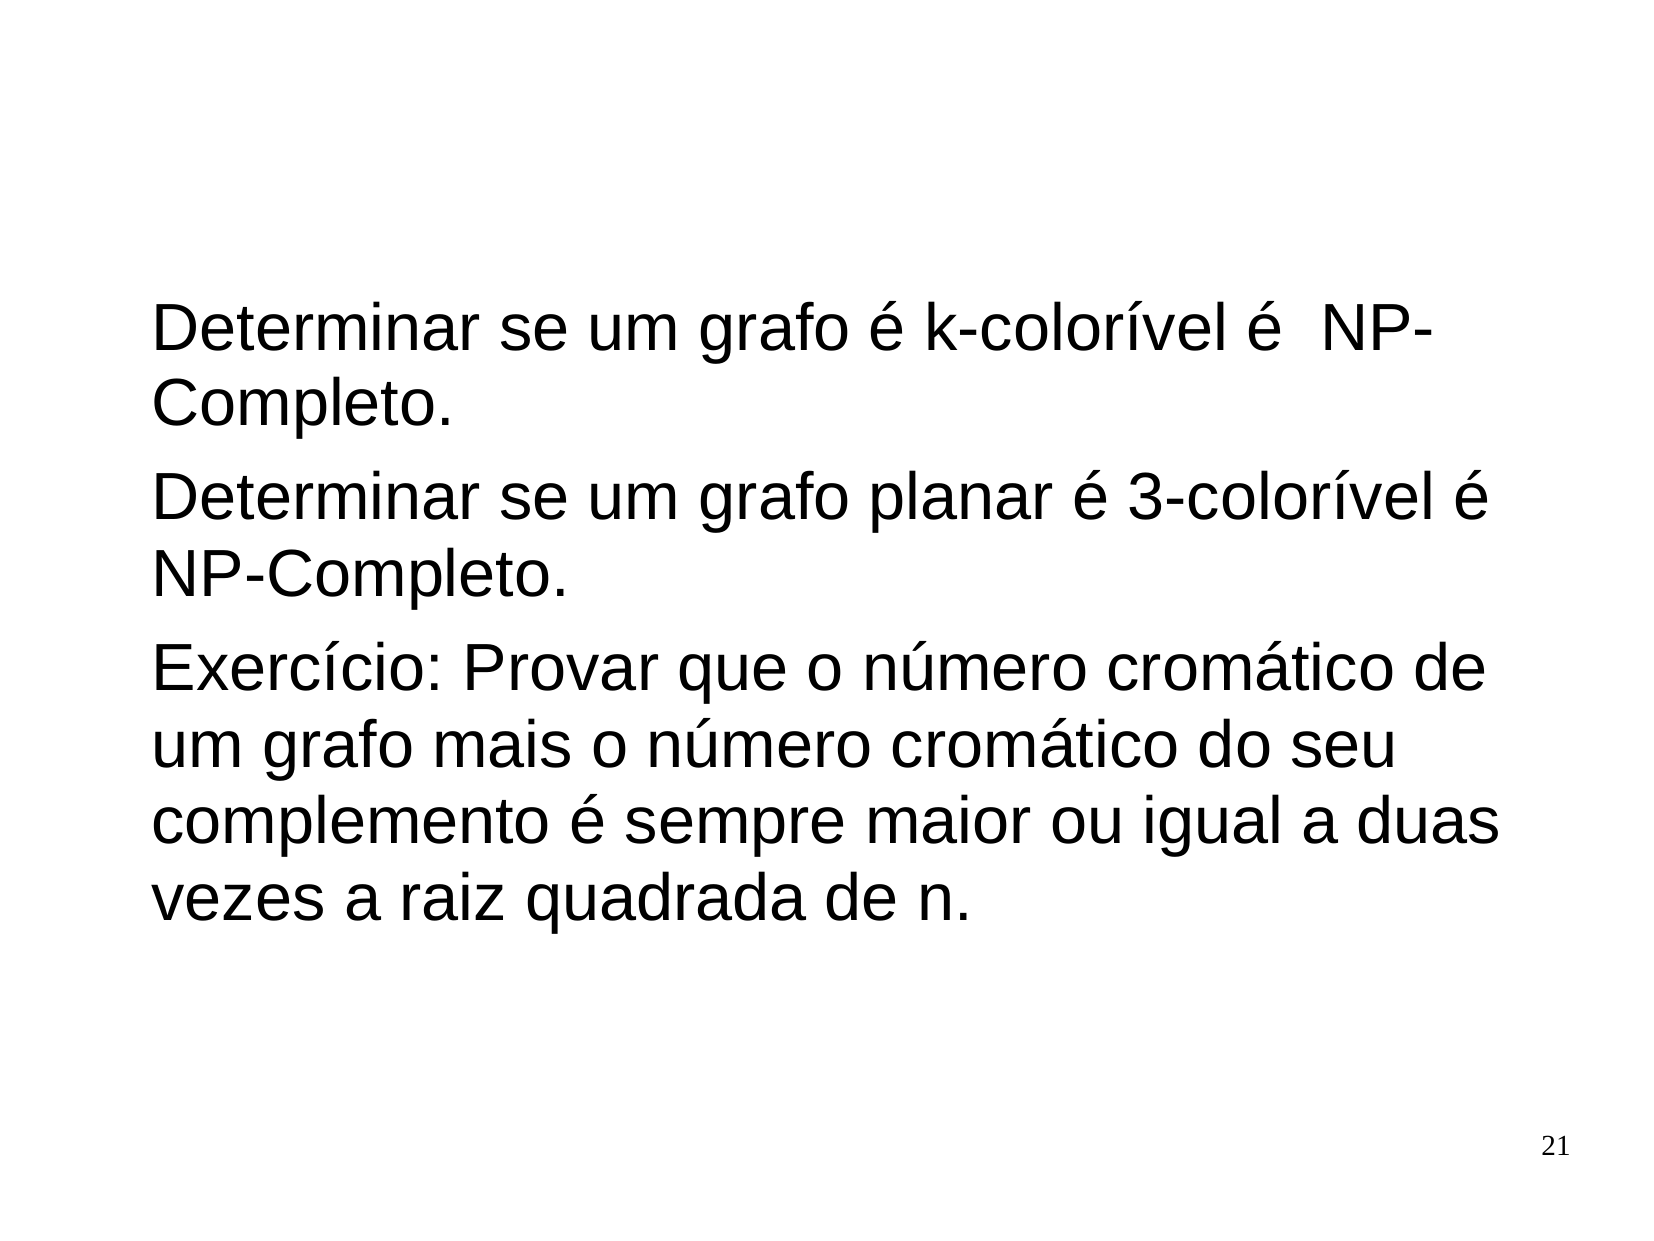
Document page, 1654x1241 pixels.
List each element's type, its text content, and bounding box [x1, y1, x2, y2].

list Determinar se um grafo é k-colorível é NP-Completo. Determinar se um grafo planar é 3-colorível é NP-Completo. Exercício: Provar que o número cromático de um grafo mais o número cromático do seu complemento é sempre maior ou igual a duas vezes a raiz quadrada de n. [151, 289, 1598, 1029]
